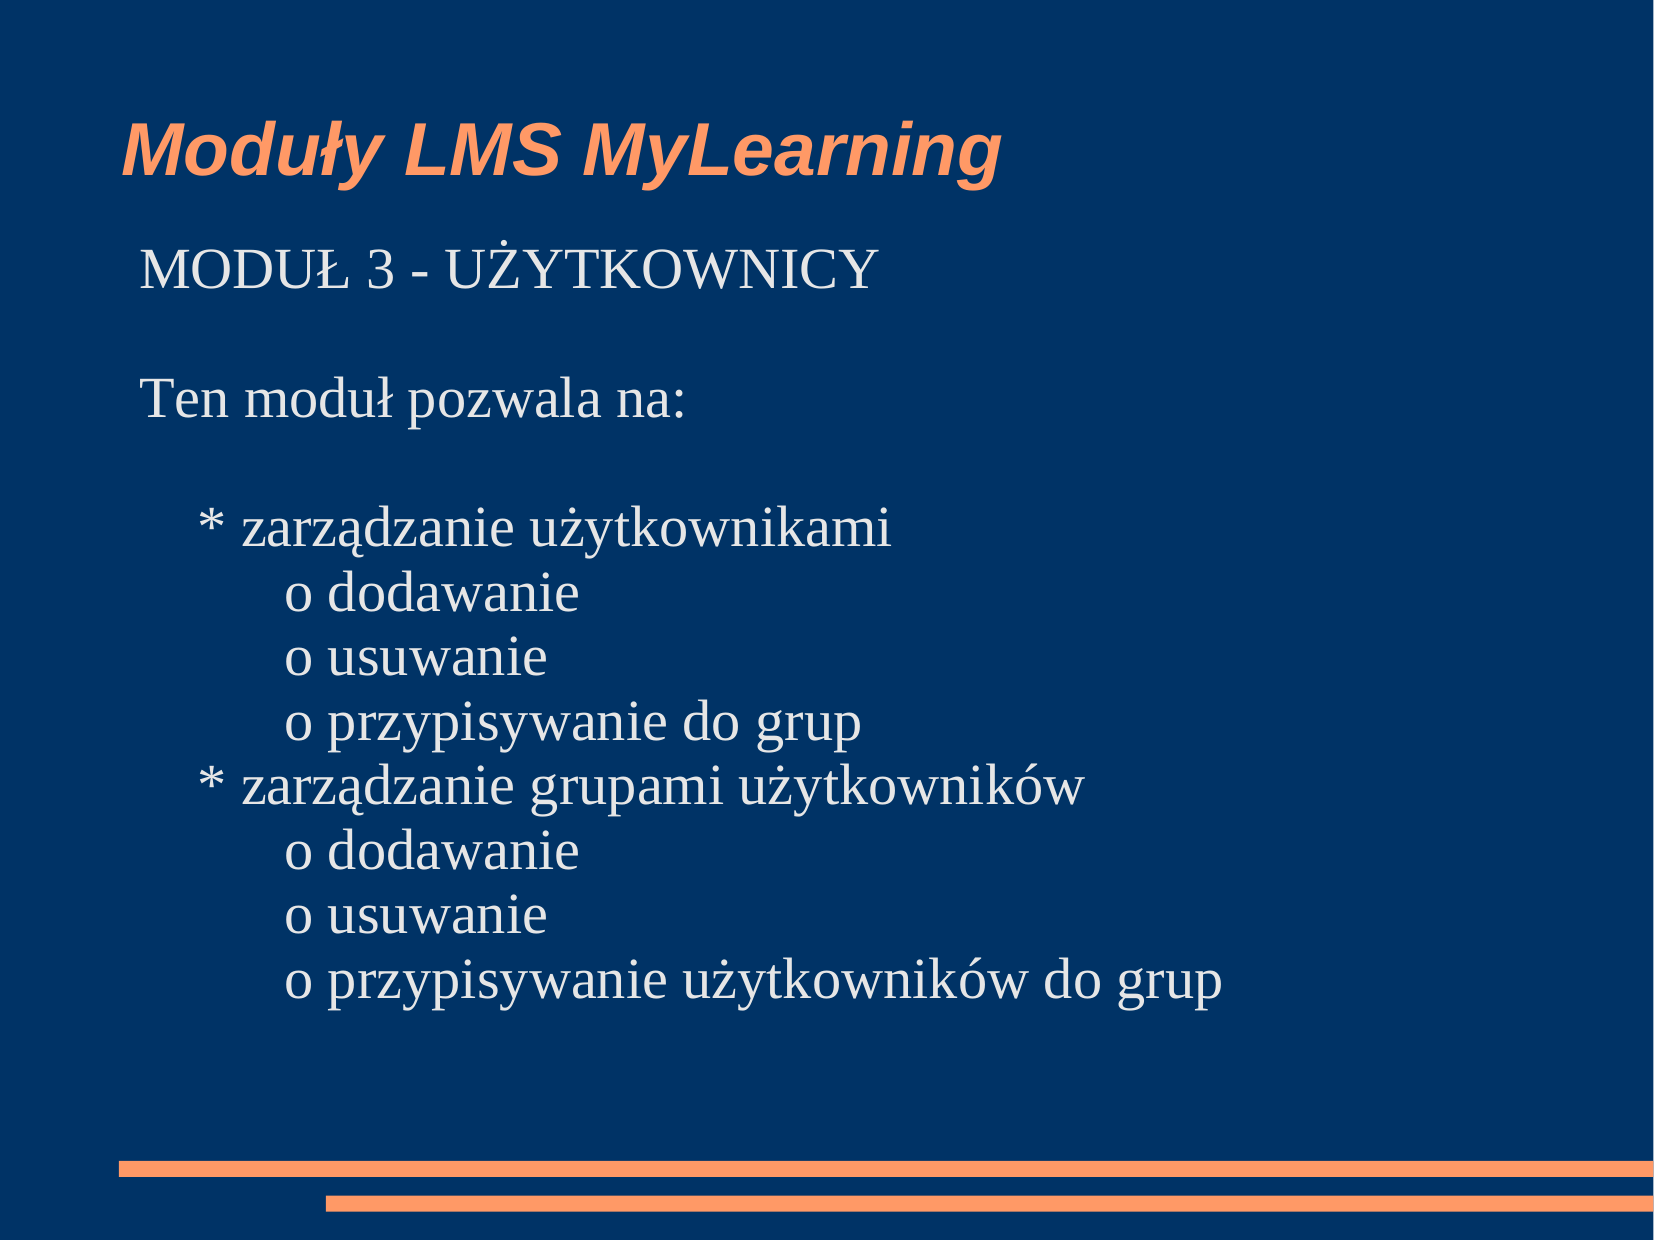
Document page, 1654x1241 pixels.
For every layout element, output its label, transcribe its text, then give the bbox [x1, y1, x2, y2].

list MODUŁ 3 - UŻYTKOWNICY Ten moduł pozwala na: * zarządzanie użytkownikami o dodawanie o usuwanie o przypisywanie do grup * zarządzanie grupami użytkowników o dodawanie o usuwanie o przypisywanie użytkowników do grup [121, 236, 1561, 1241]
title Moduły LMS MyLearning [121, 53, 1534, 236]
